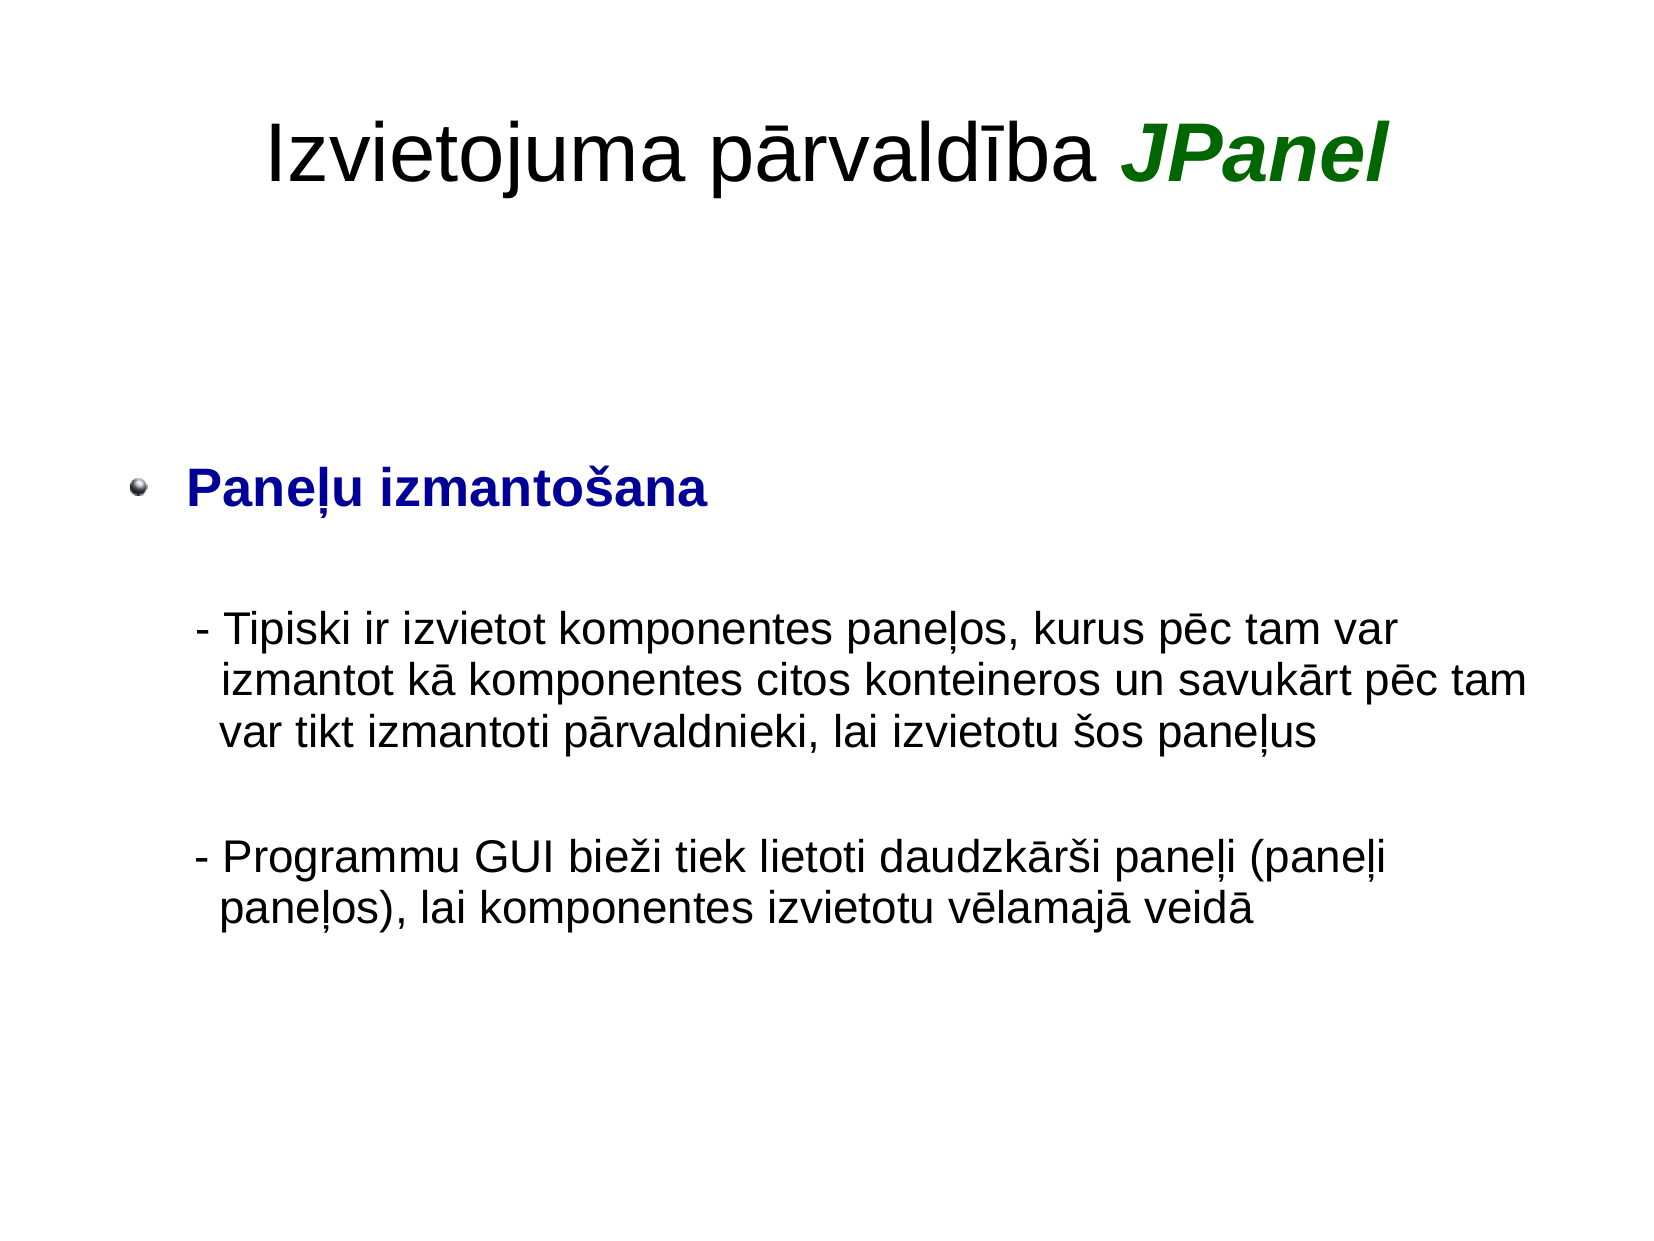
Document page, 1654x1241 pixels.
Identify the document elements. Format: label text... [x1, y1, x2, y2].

text_box Paneļu izmantošana - Tipiski ir izvietot komponentes paneļos, kurus pēc tam var izmantot kā komponentes citos konteineros un savukārt pēc tam var tikt izmantoti pārvaldnieki, lai izvietotu šos paneļus - Programmu GUI bieži tiek lietoti daudzkārši paneļi (paneļi paneļos), lai komponentes izvietotu vēlamajā veidā [115, 449, 1571, 942]
title Izvietojuma pārvaldība JPanel [82, 49, 1571, 257]
